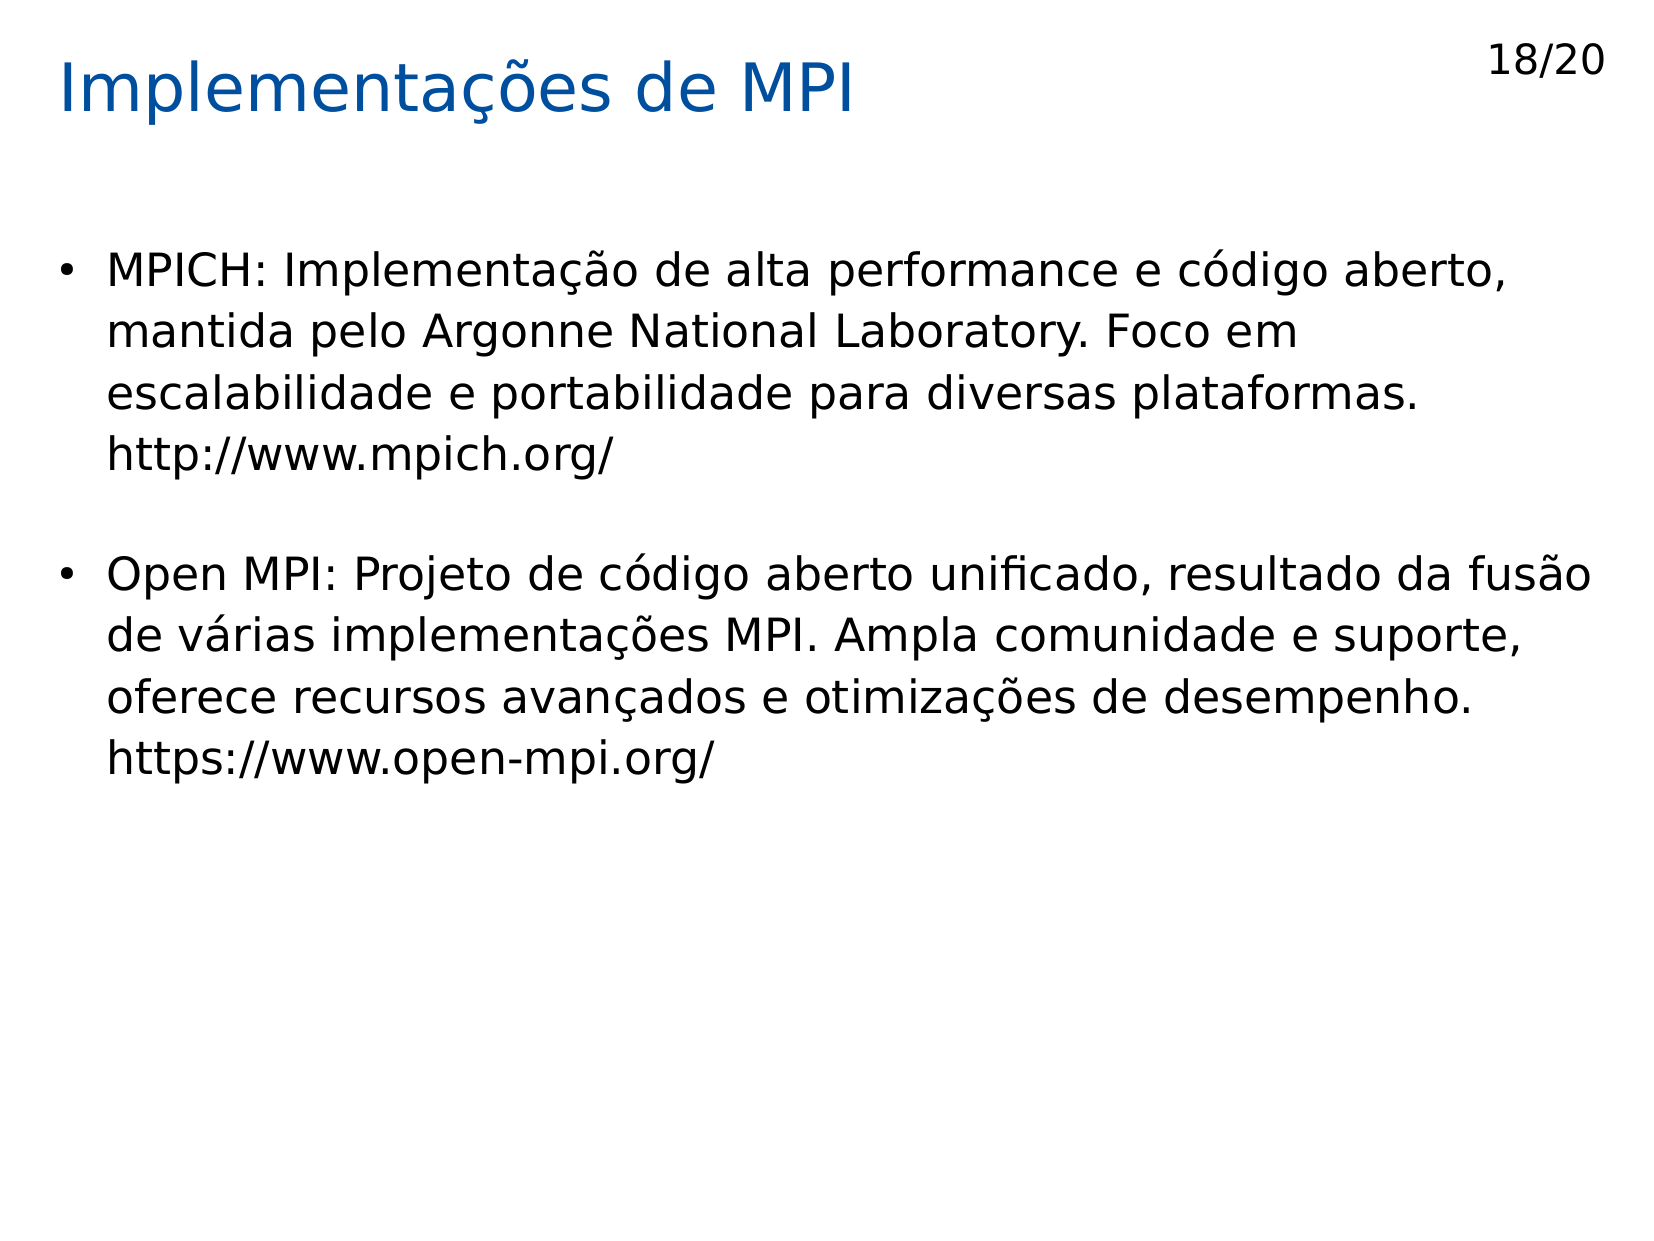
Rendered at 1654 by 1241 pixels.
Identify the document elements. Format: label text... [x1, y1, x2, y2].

list MPICH: Implementação de alta performance e código aberto, mantida pelo Argonne National Laboratory. Foco em escalabilidade e portabilidade para diversas plataformas. http://www.mpich.org/ Open MPI: Projeto de código aberto unificado, resultado da fusão de várias implementações MPI. Ampla comunidade e suporte, oferece recursos avançados e otimizações de desempenho. https://www.open-mpi.org/ [59, 236, 1595, 1211]
title Implementações de MPI [59, 29, 1506, 148]
